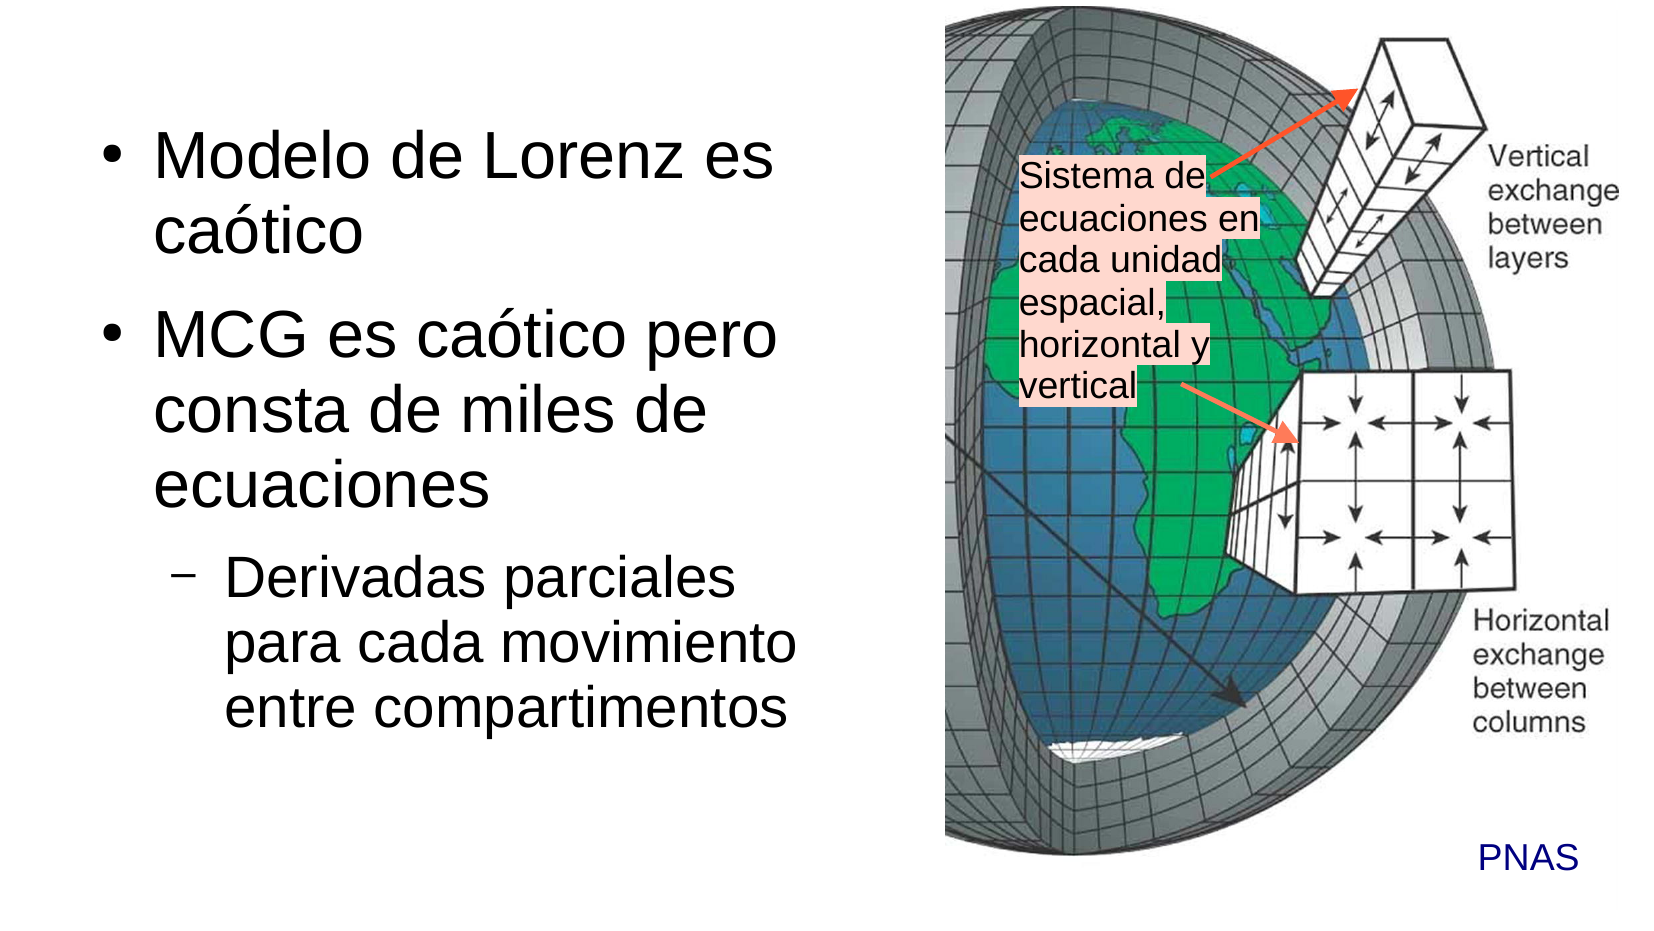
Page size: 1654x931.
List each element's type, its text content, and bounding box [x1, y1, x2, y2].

text_box Sistema de ecuaciones en cada unidad espacial, horizontal y vertical [1003, 147, 1329, 415]
text_box PNAS [1462, 829, 1595, 886]
list Modelo de Lorenz es caótico MCG es caótico pero consta de miles de ecuaciones Derivadas parciales para cada movimiento entre compartimentos [82, 118, 827, 827]
picture [945, 0, 1625, 917]
